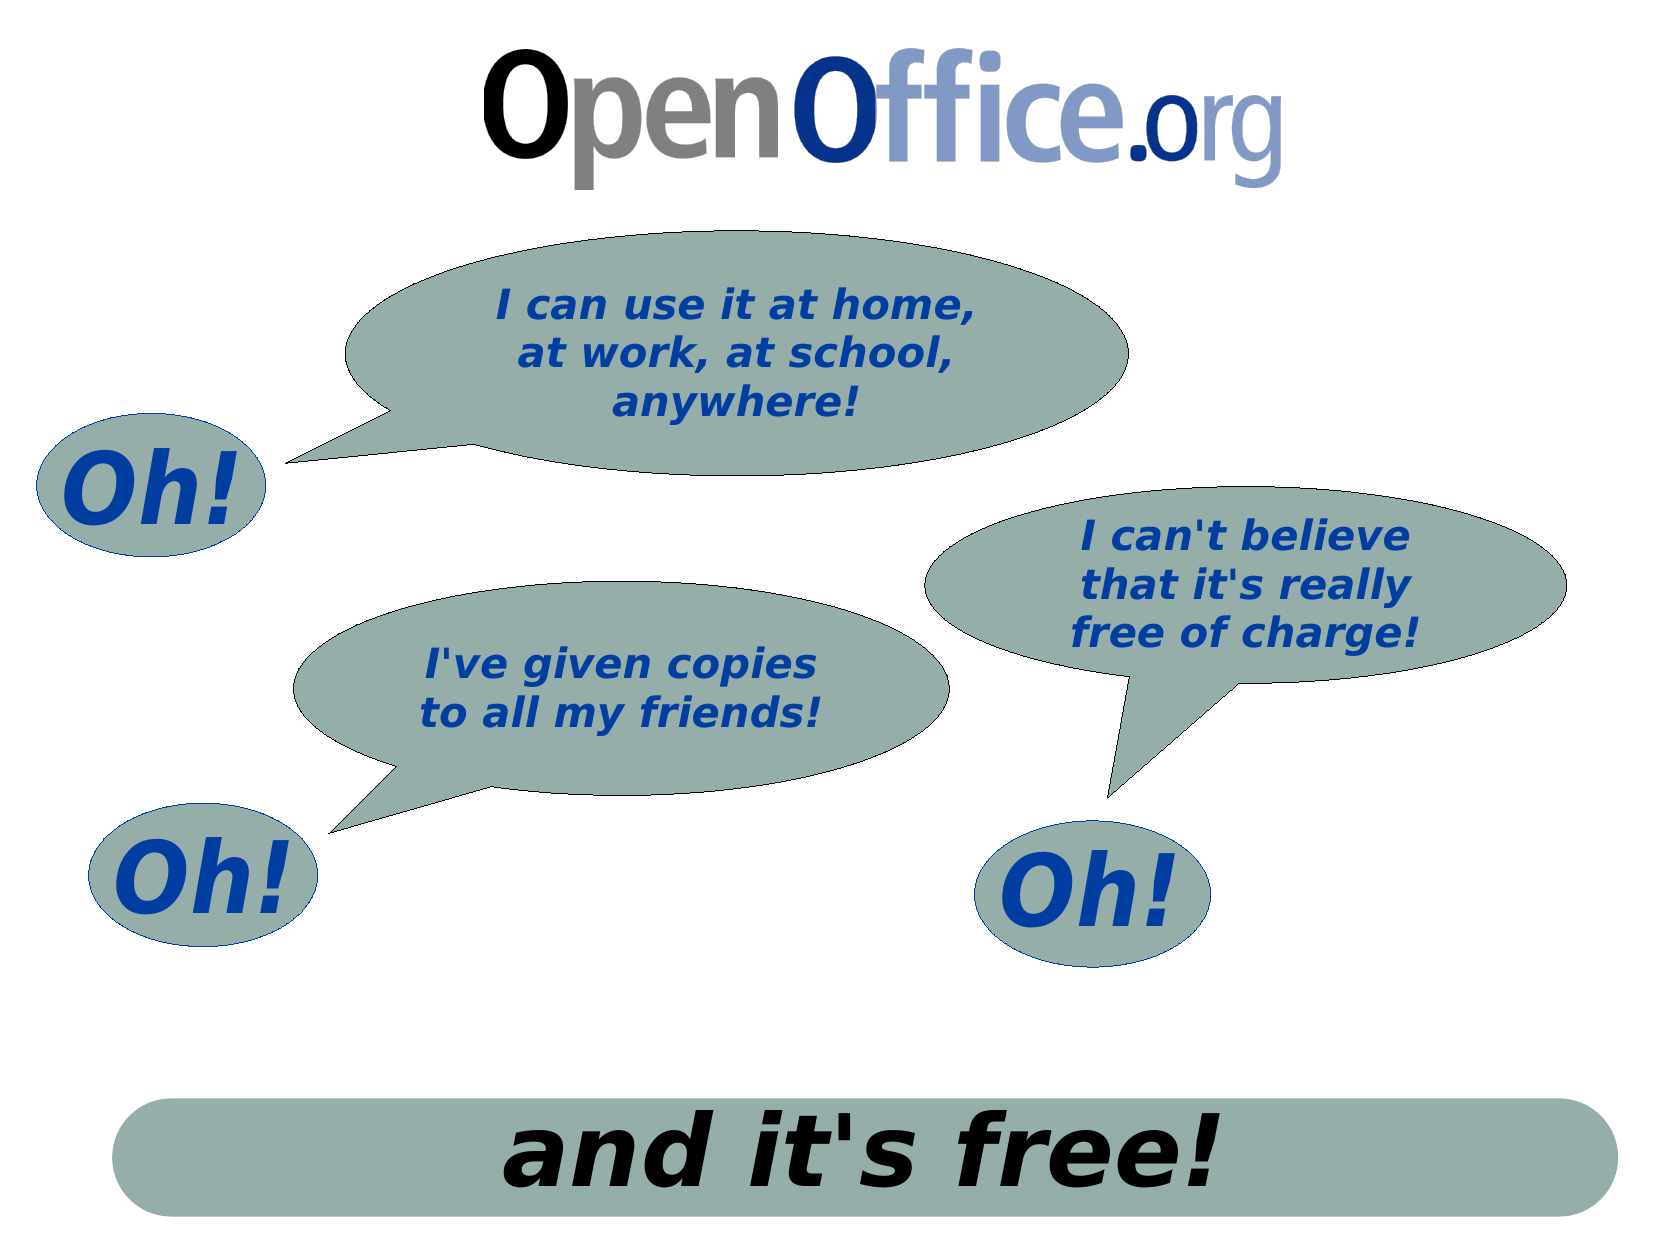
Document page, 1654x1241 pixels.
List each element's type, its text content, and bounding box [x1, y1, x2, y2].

text_box [112, 1098, 487, 1217]
text_box and it's free! [487, 1086, 1243, 1218]
text_box [875, 44, 1124, 203]
text_box [1206, 873, 1211, 915]
text_box Oh! [47, 424, 262, 567]
text_box [1196, 48, 1300, 195]
text_box [88, 845, 99, 905]
text_box I've given copies to all my friends! [293, 581, 950, 834]
text_box Oh! [99, 813, 325, 957]
text_box [1243, 1098, 1619, 1217]
picture [794, 48, 875, 163]
text_box Oh! [985, 825, 1206, 969]
text_box [145, 803, 261, 813]
text_box [36, 455, 47, 515]
text_box [91, 413, 212, 424]
text_box [974, 863, 985, 925]
picture [1130, 95, 1196, 188]
text_box [568, 55, 788, 202]
text_box I can't believe that it's really free of charge! [924, 486, 1567, 798]
text_box I can use it at home, at work, at school, anywhere! [285, 230, 1129, 476]
text_box [1053, 820, 1132, 825]
text_box [262, 466, 266, 504]
picture [484, 49, 778, 191]
